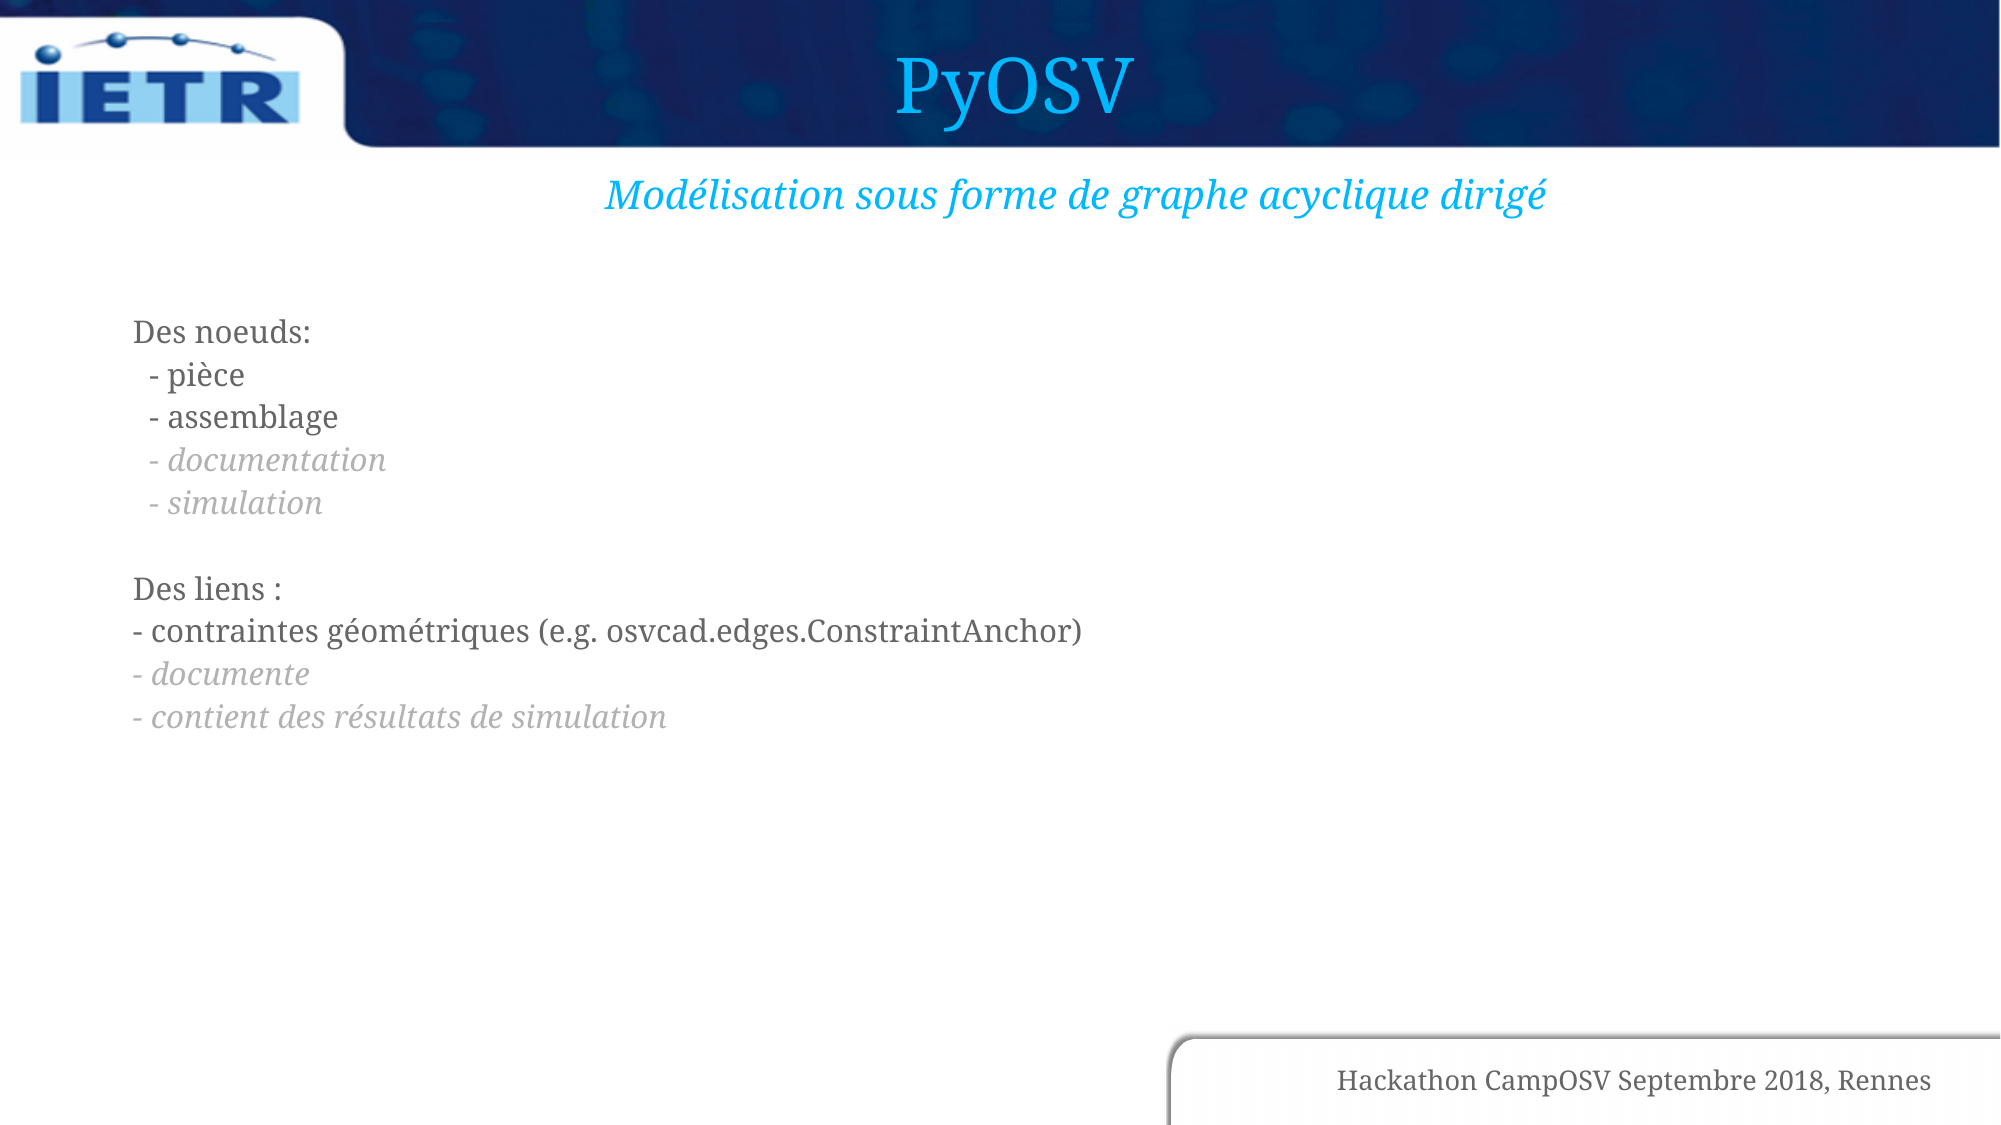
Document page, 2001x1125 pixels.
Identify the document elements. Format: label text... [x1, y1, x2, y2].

text_box Des noeuds: - pièce - assemblage - documentation - simulation Des liens : - contraintes géométriques (e.g. osvcad.edges.ConstraintAnchor) - documente - contient des résultats de simulation [118, 259, 1867, 969]
picture [0, 0, 2000, 165]
text_box PyOSV [879, 23, 1156, 143]
picture [1166, 1024, 2001, 1125]
text_box Modélisation sous forme de graphe acyclique dirigé [590, 159, 1430, 253]
text_box Hackathon CampOSV Septembre 2018, Rennes [1322, 1054, 1914, 1106]
